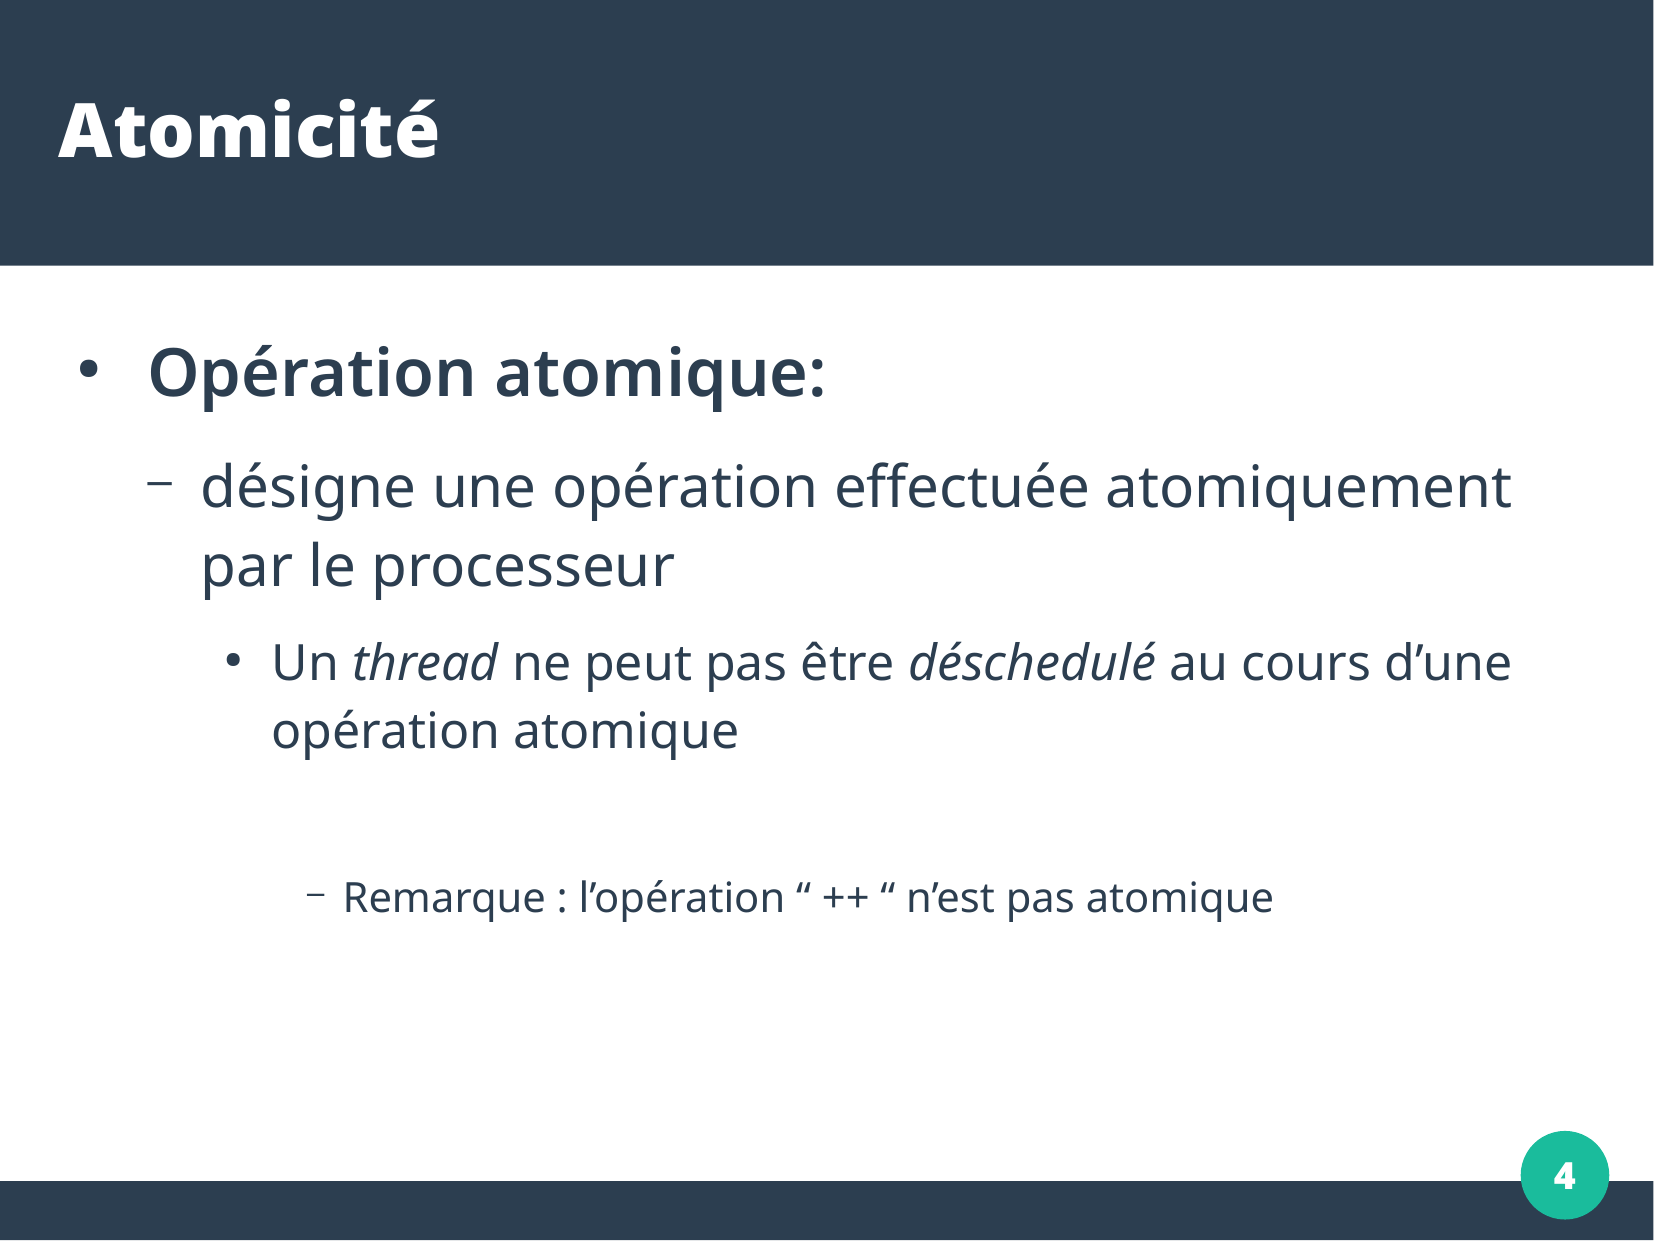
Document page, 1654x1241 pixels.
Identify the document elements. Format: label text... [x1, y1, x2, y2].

list Opération atomique: désigne une opération effectuée atomiquement par le processeur Un thread ne peut pas être déschedulé au cours d’une opération atomique Remarque : l’opération “ ++ “ n’est pas atomique [59, 324, 1595, 1152]
title Atomicité [59, 49, 1595, 207]
